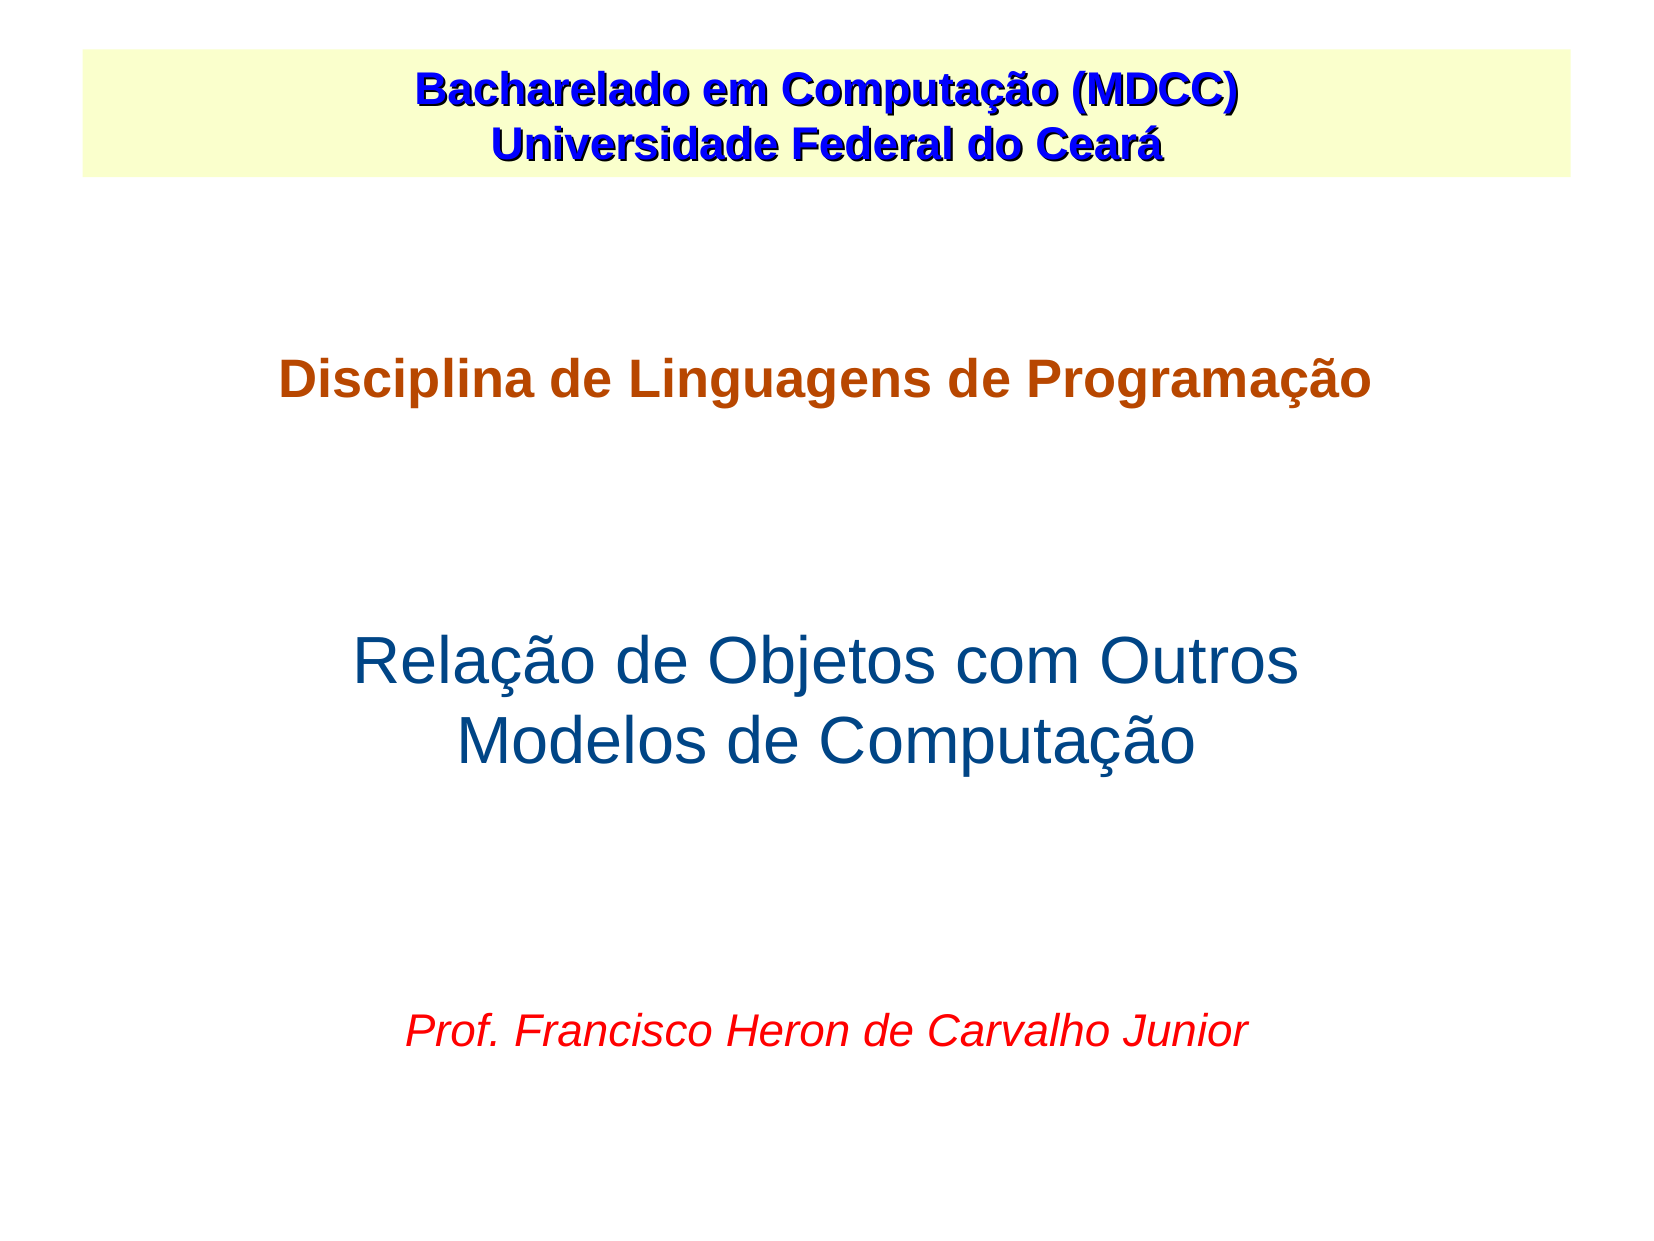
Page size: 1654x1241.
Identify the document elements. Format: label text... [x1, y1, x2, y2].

title Bacharelado em Computação (MDCC) Universidade Federal do Ceará [82, 49, 1571, 178]
subtitle Disciplina de Linguagens de Programação Relação de Objetos com Outros Modelos de Computação Prof. Francisco Heron de Carvalho Junior [82, 290, 1571, 1109]
